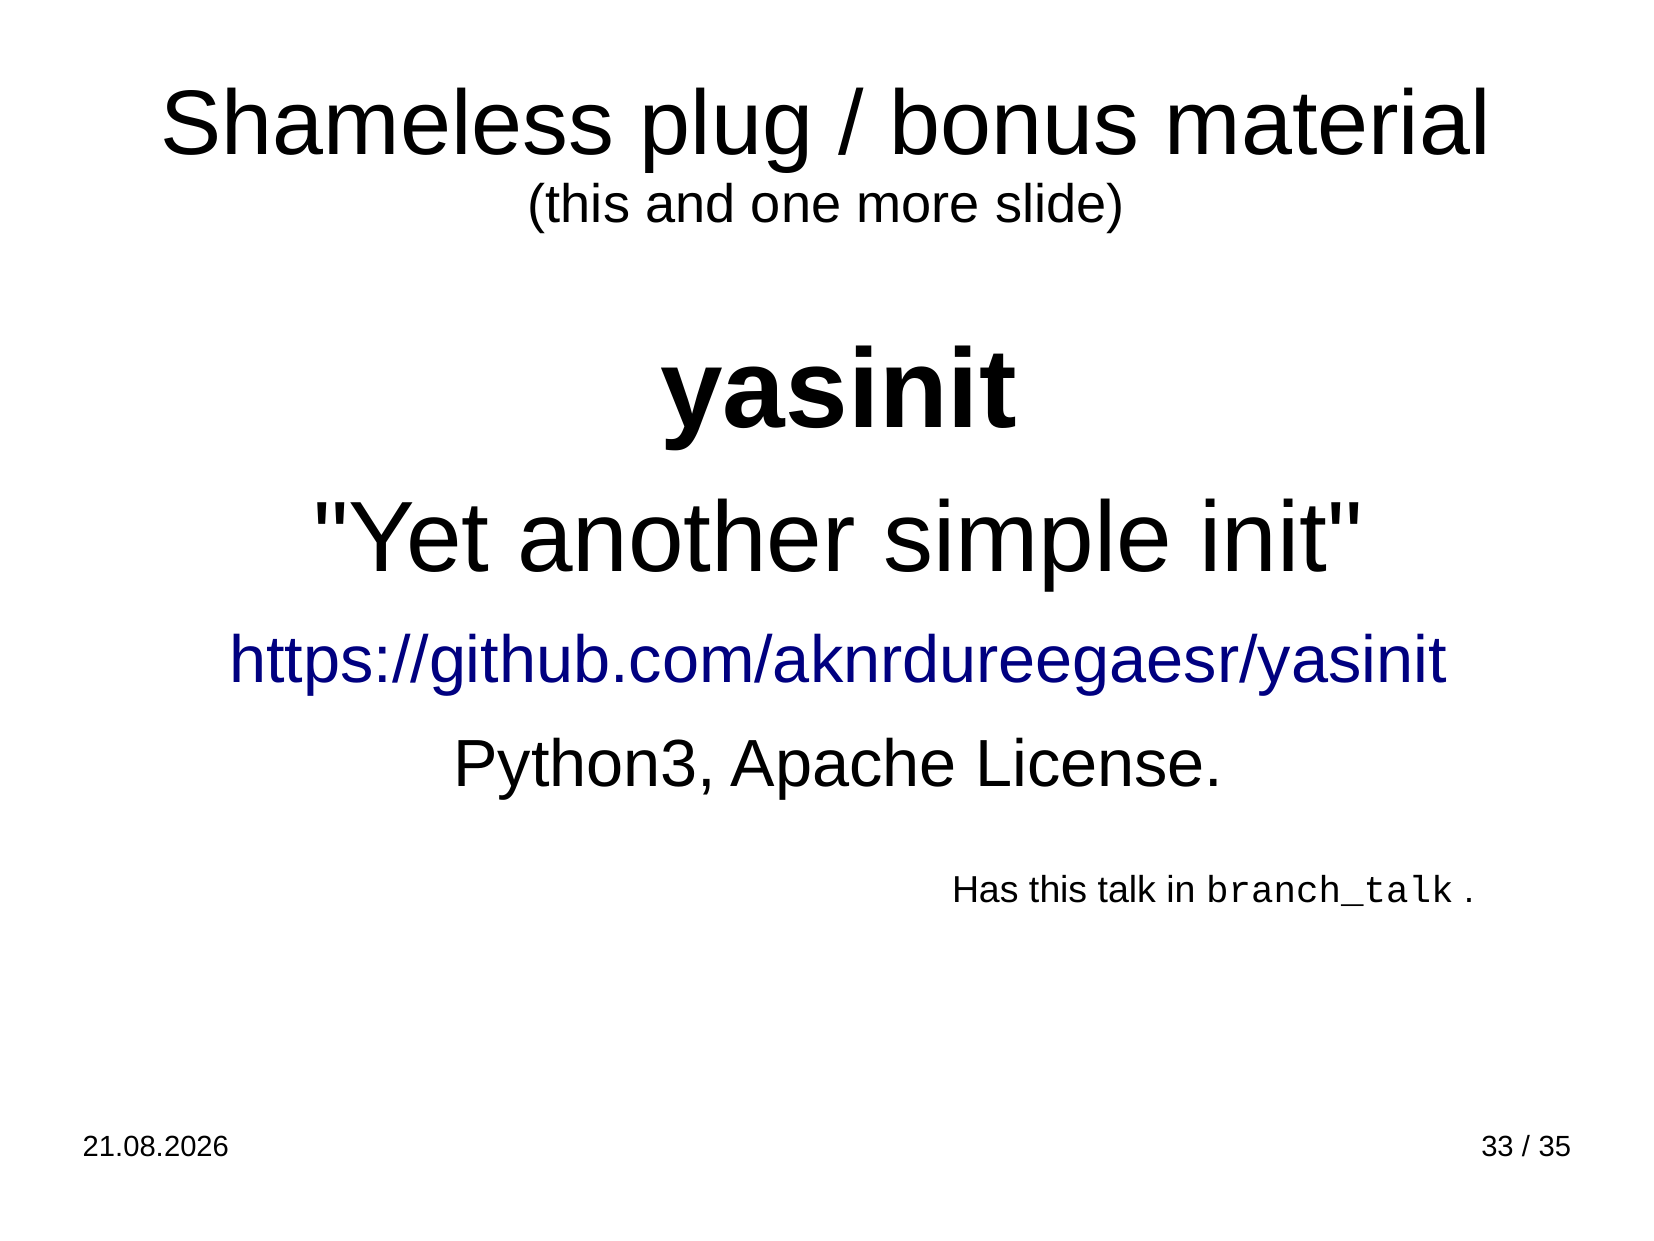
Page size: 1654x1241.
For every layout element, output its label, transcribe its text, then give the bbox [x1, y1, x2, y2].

title Shameless plug / bonus material (this and one more slide) [82, 49, 1571, 257]
text_box Has this talk in branch_talk . [937, 861, 1501, 922]
list yasinit "Yet another simple init" https://github.com/aknrdureegaesr/yasinit Python3, Apache License. [94, 325, 1583, 827]
